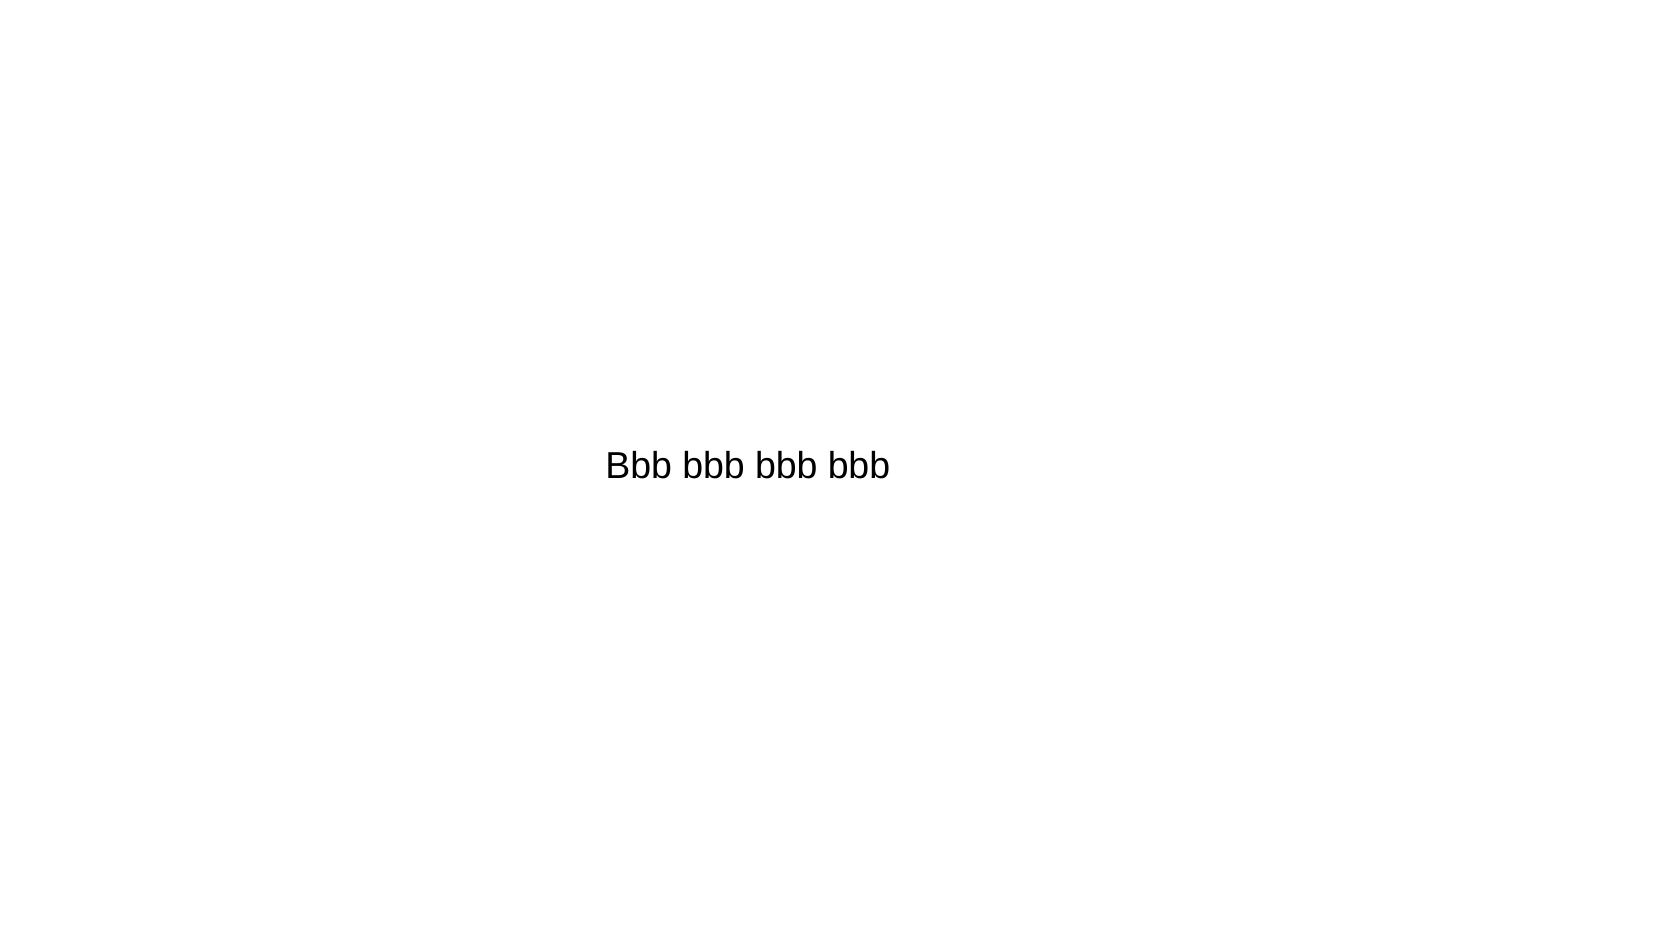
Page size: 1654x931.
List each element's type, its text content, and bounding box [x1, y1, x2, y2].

text_box Bbb bbb bbb bbb [590, 436, 1063, 494]
